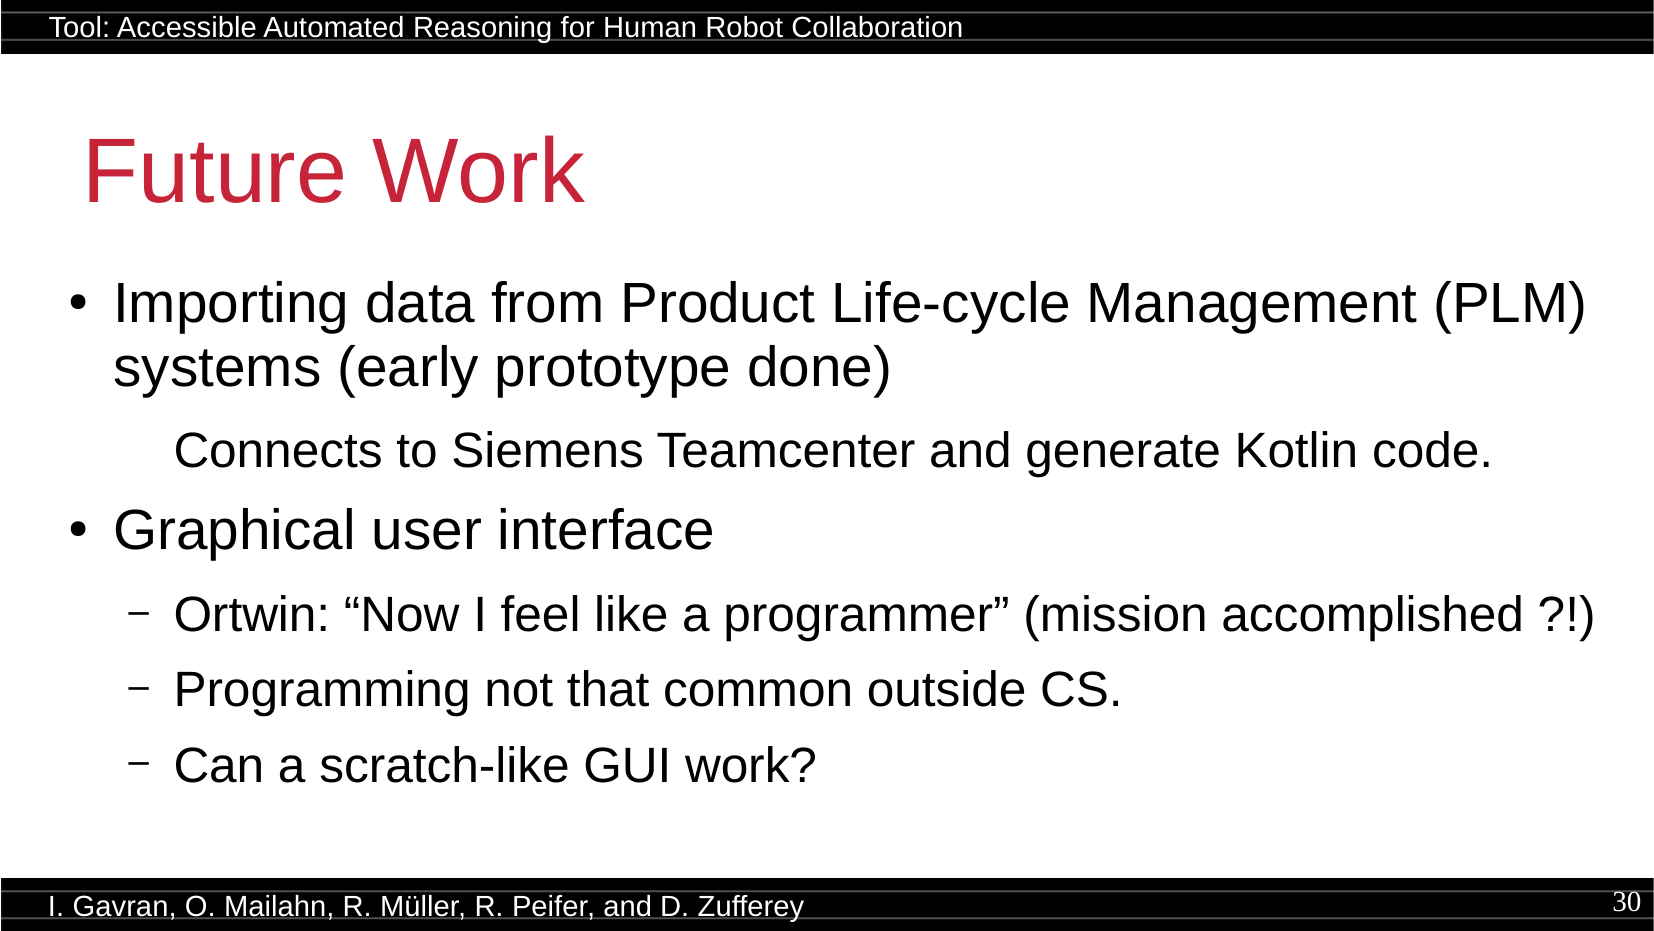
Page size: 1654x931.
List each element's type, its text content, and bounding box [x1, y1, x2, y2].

text_box I. Gavran, O. Mailahn, R. Müller, R. Peifer, and D. Zufferey [33, 882, 821, 931]
picture [1, 878, 1654, 931]
list Importing data from Product Life-cycle Management (PLM) systems (early prototype done) Connects to Siemens Teamcenter and generate Kotlin code. Graphical user interface Ortwin: “Now I feel like a programmer” (mission accomplished ?!) Programming not that common outside CS. Can a scratch-like GUI work? [53, 271, 1606, 851]
picture [1, 0, 1654, 54]
title Future Work [82, 92, 1571, 249]
text_box Tool: Accessible Automated Reasoning for Human Robot Collaboration [33, 4, 980, 52]
